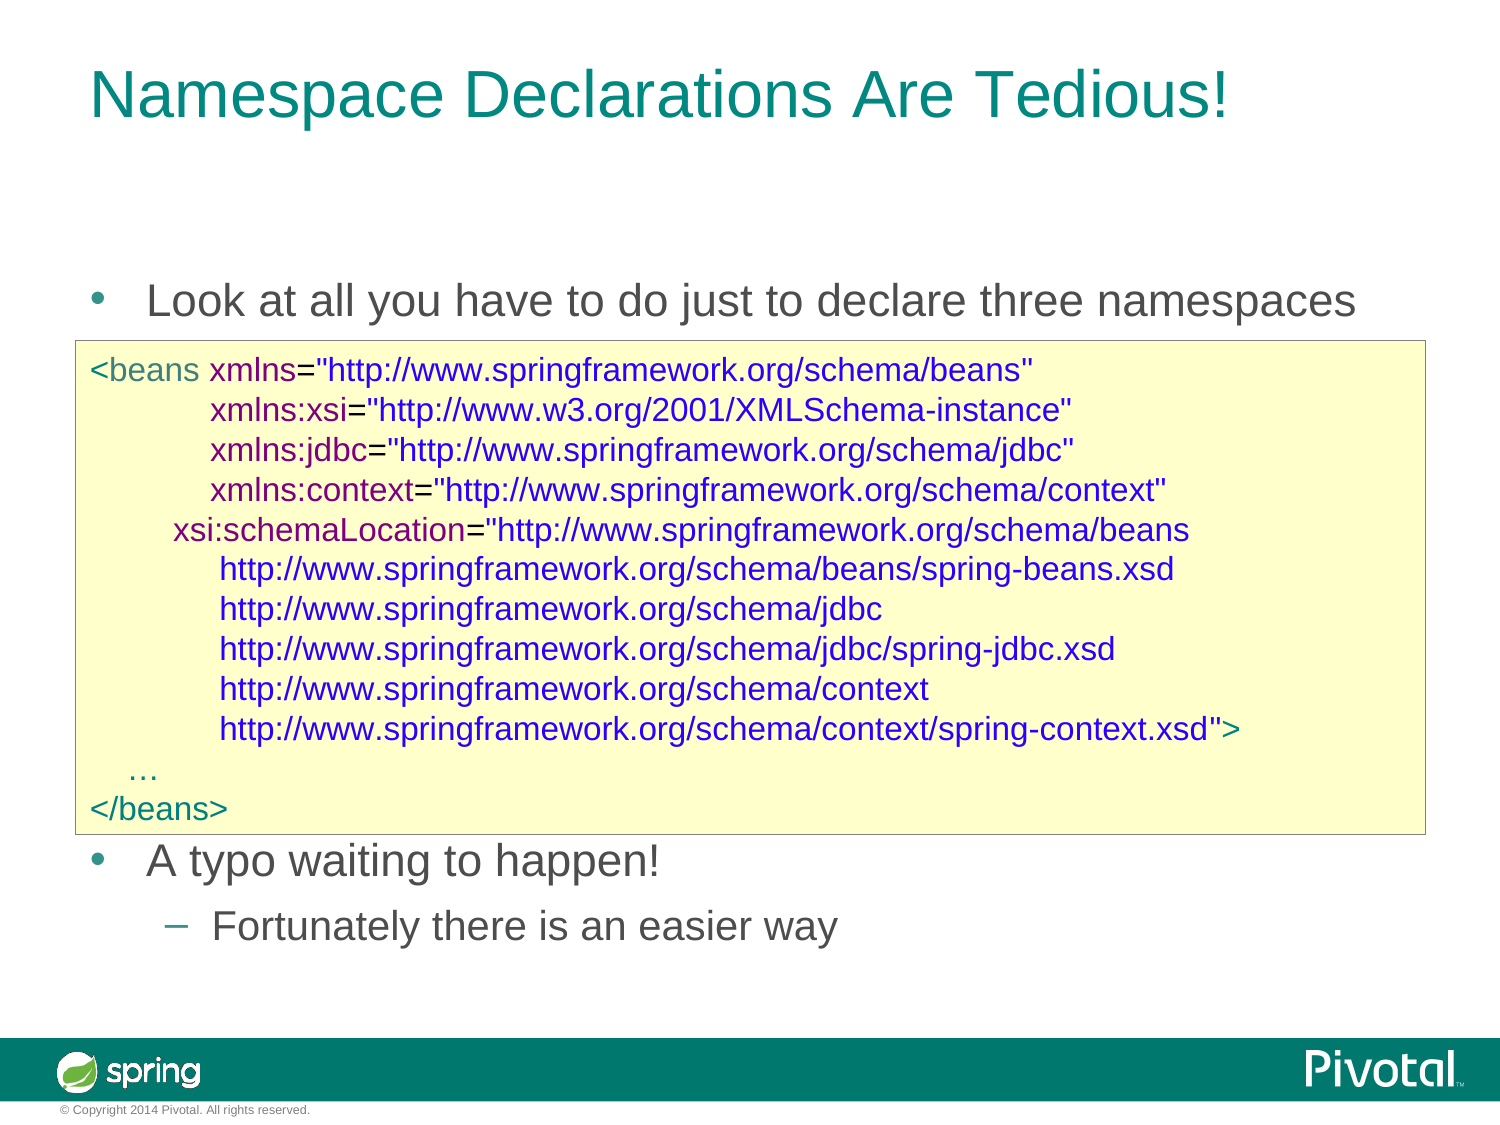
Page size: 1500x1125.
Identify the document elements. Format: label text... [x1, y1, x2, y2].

list Look at all you have to do just to declare three namespaces A typo waiting to happen! Fortunately there is an easier way [75, 835, 1426, 1013]
title Namespace Declarations Are Tedious! [75, 37, 1426, 225]
text_box <beans xmlns="http://www.springframework.org/schema/beans" xmlns:xsi="http://www.w3.org/2001/XMLSchema-instance" xmlns:jdbc="http://www.springframework.org/schema/jdbc" xmlns:context="http://www.springframework.org/schema/context" xsi:schemaLocation="http://www.springframework.org/schema/beans http://www.springframework.org/schema/beans/spring-beans.xsd http://www.springframework.org/schema/jdbc http://www.springframework.org/schema/jdbc/spring-jdbc.xsd http://www.springframework.org/schema/context http://www.springframework.org/schema/context/spring-context.xsd"> … </beans> [75, 340, 1426, 835]
picture [1306, 1050, 1464, 1087]
picture [32, 1041, 210, 1103]
list Look at all you have to do just to declare three namespaces A typo waiting to happen! Fortunately there is an easier way [75, 262, 1426, 340]
